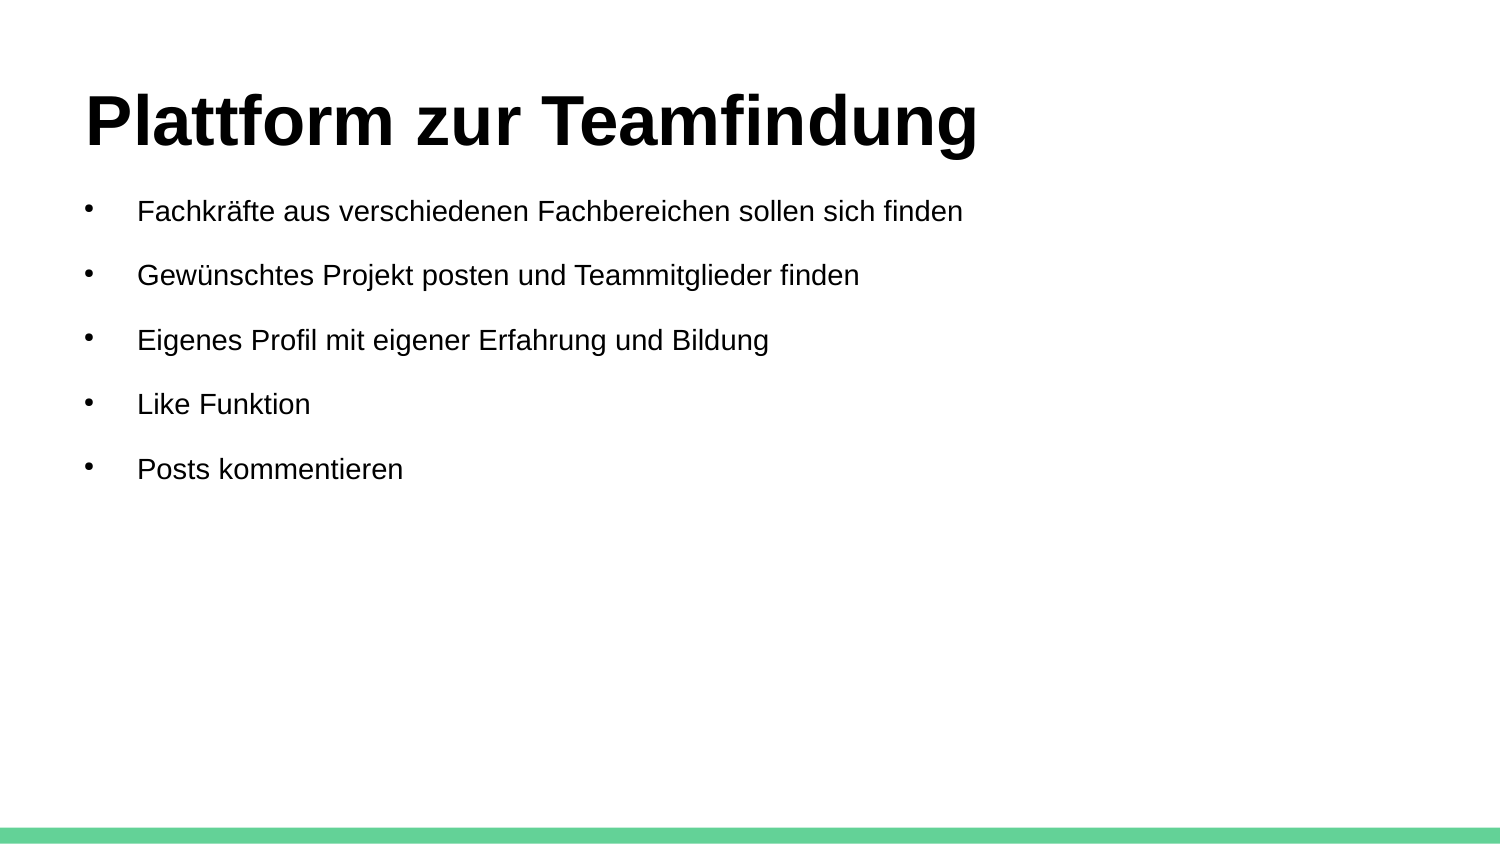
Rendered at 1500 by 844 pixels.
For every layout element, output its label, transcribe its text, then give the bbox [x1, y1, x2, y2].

title Plattform zur Teamfindung [70, 47, 1439, 175]
list Fachkräfte aus verschiedenen Fachbereichen sollen sich finden Gewünschtes Projekt posten und Teammitglieder finden Eigenes Profil mit eigener Erfahrung und Bildung Like Funktion Posts kommentieren [51, 177, 1449, 750]
